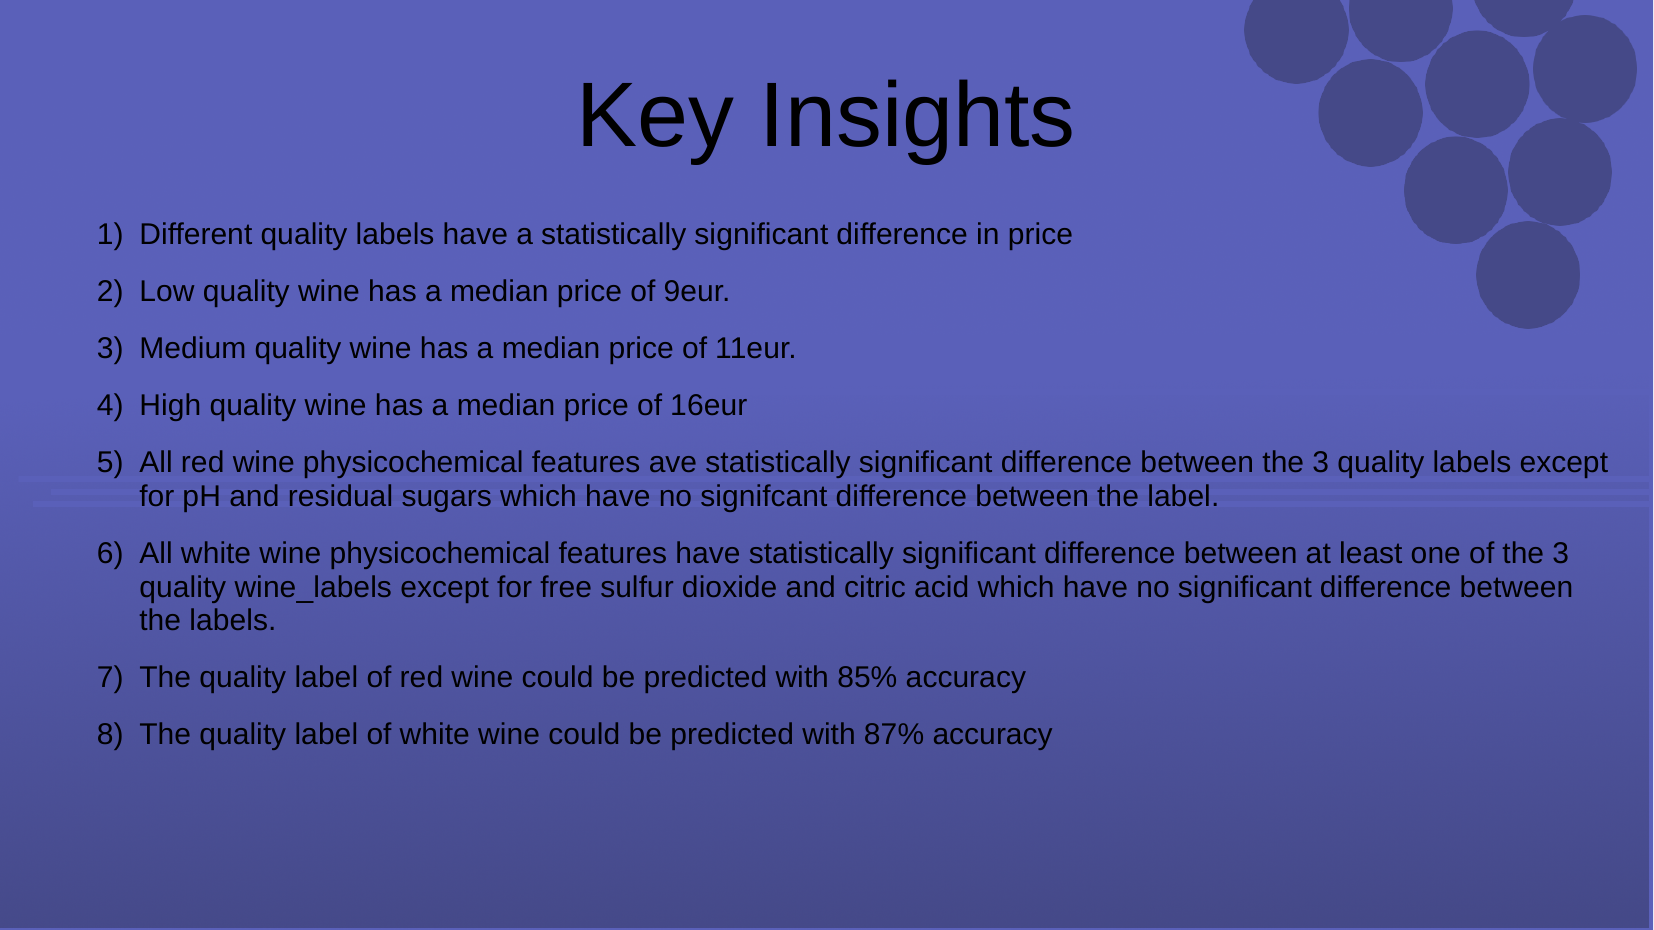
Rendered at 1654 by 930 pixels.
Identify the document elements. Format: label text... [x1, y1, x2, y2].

picture [0, 0, 1654, 930]
title Key Insights [82, 37, 1571, 193]
list Different quality labels have a statistically significant difference in price Low quality wine has a median price of 9eur. Medium quality wine has a median price of 11eur. High quality wine has a median price of 16eur All red wine physicochemical features ave statistically significant difference between the 3 quality labels except for pH and residual sugars which have no signifcant difference between the label. All white wine physicochemical features have statistically significant difference between at least one of the 3 quality wine_labels except for free sulfur dioxide and citric acid which have no significant difference between the labels. The quality label of red wine could be predicted with 85% accuracy The quality label of white wine could be predicted with 87% accuracy [82, 217, 1613, 757]
